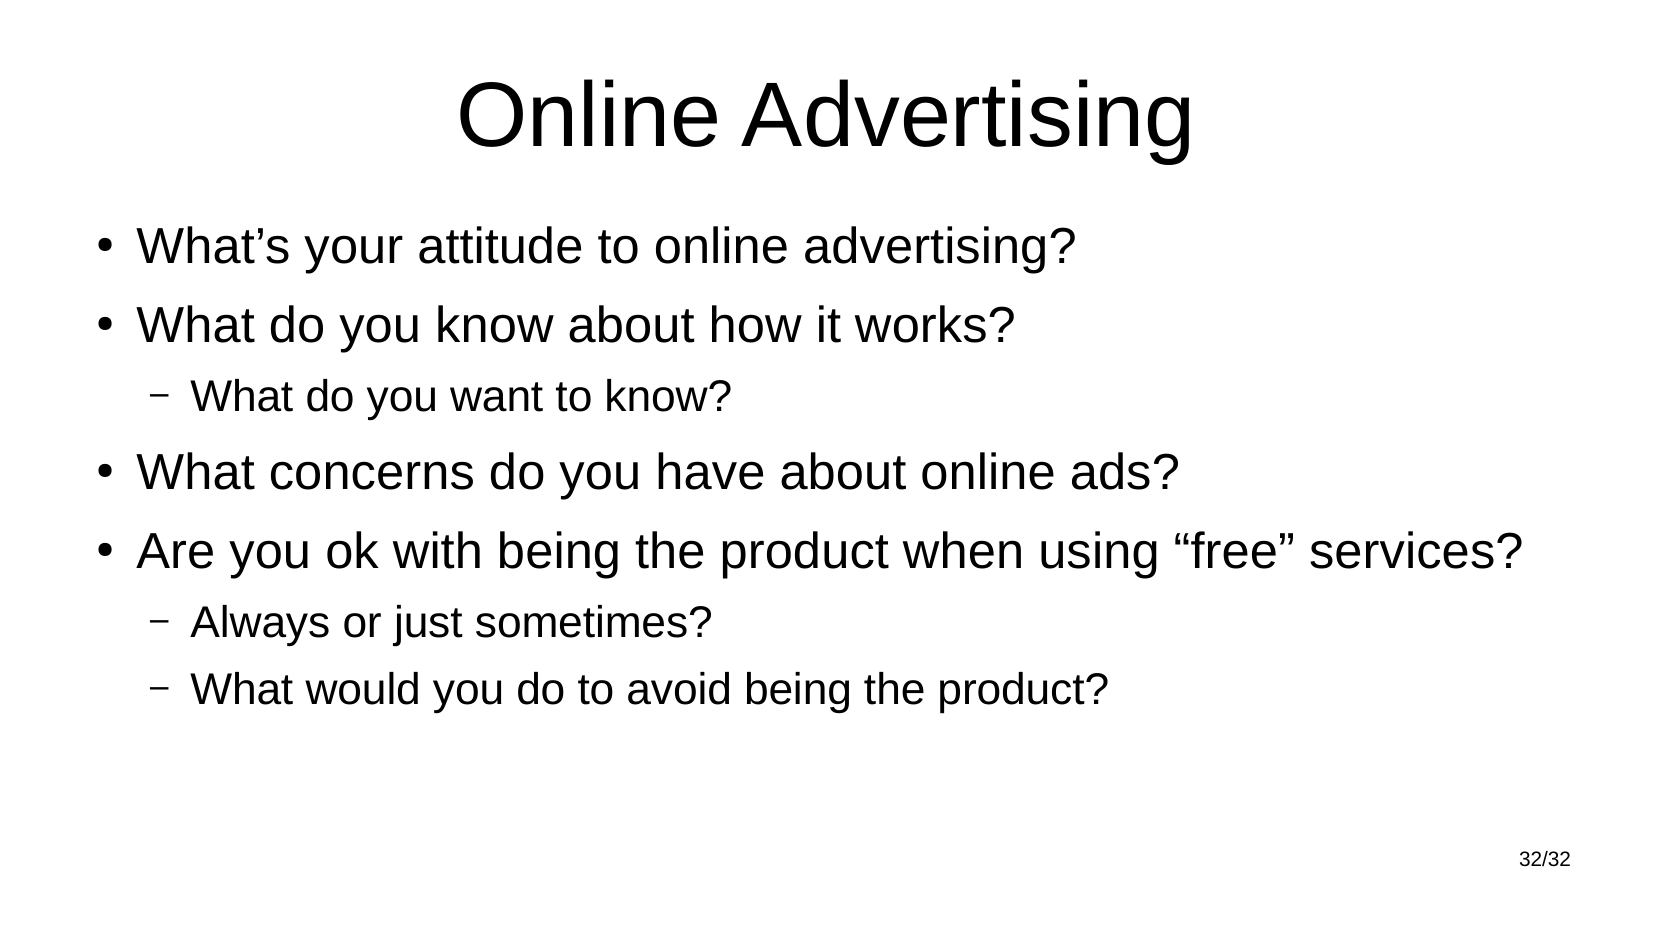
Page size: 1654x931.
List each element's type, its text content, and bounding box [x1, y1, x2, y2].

title Online Advertising [82, 12, 1571, 217]
list What’s your attitude to online advertising? What do you know about how it works? What do you want to know? What concerns do you have about online ads? Are you ok with being the product when using “free” services? Always or just sometimes? What would you do to avoid being the product? [82, 217, 1571, 758]
